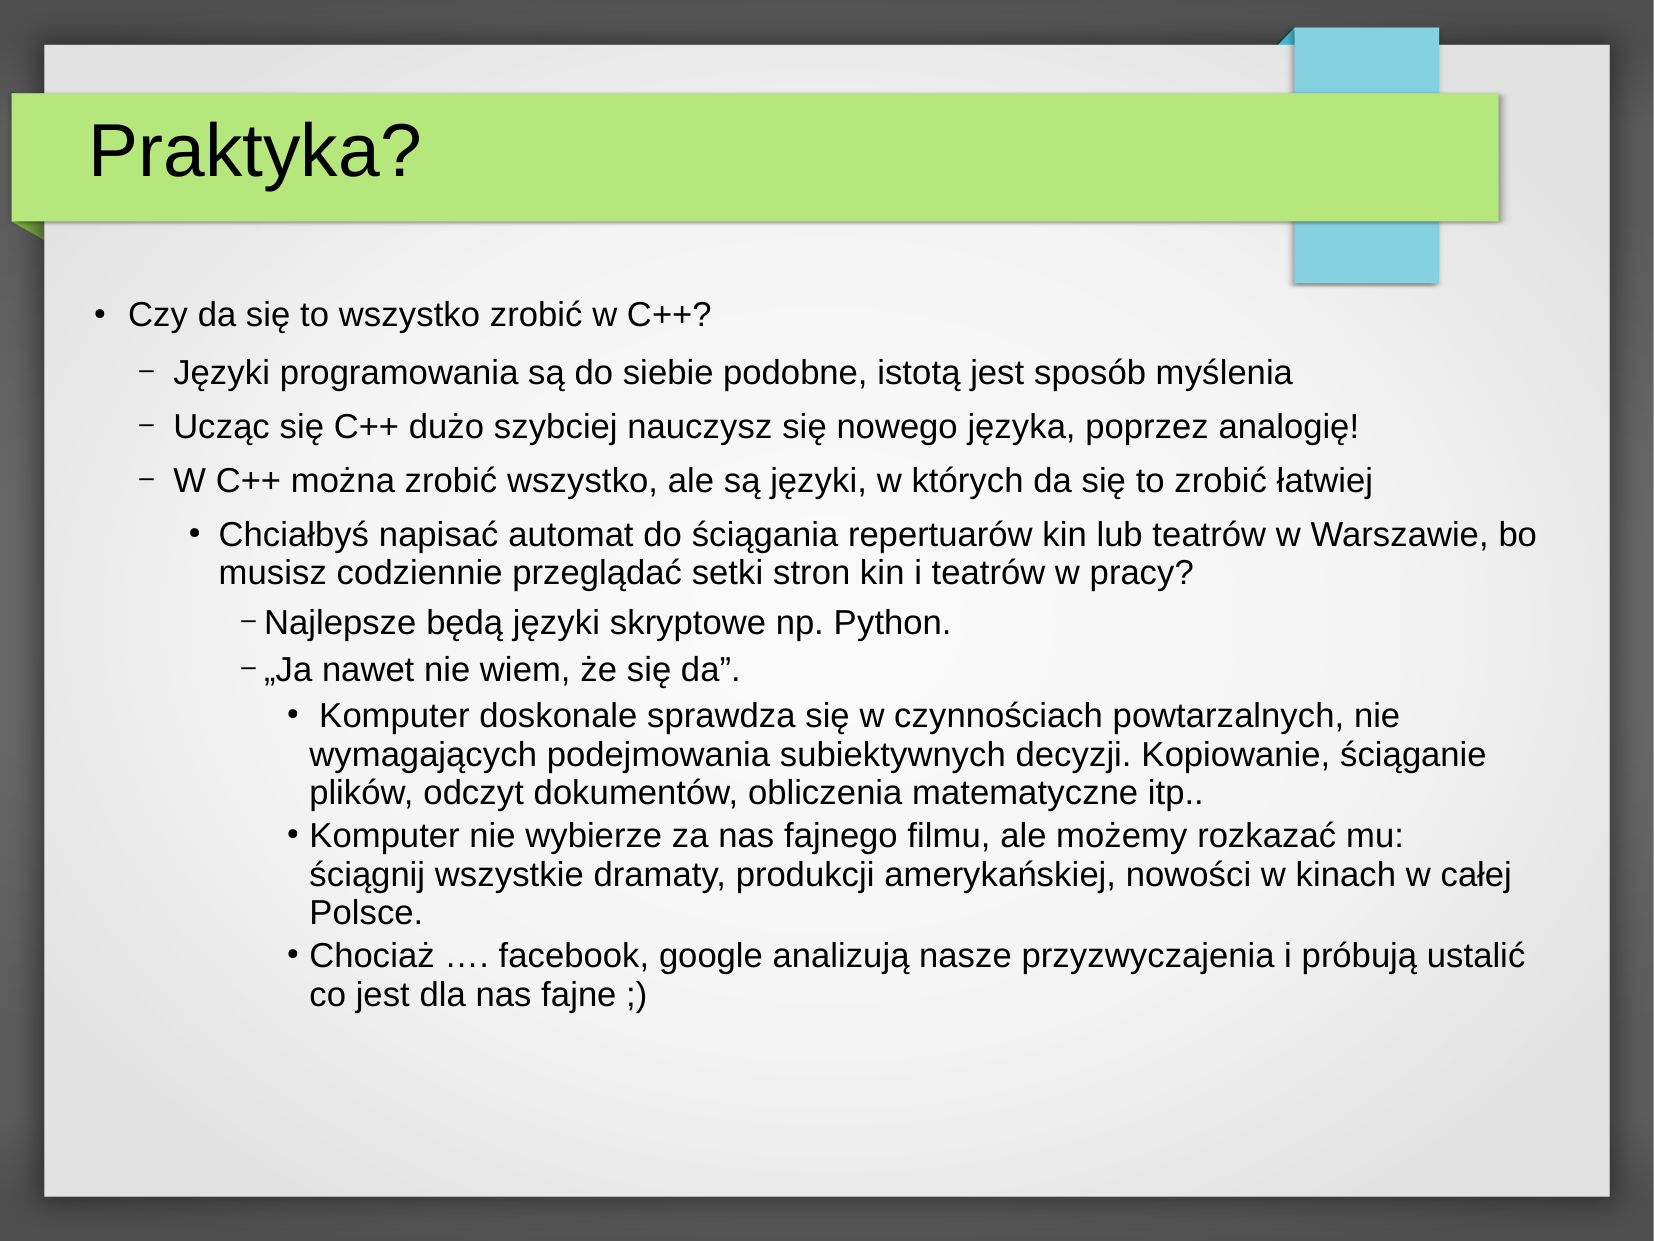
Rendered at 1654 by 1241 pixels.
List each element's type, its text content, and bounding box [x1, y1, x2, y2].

list Czy da się to wszystko zrobić w C++? Języki programowania są do siebie podobne, istotą jest sposób myślenia Ucząc się C++ dużo szybciej nauczysz się nowego języka, poprzez analogię! W C++ można zrobić wszystko, ale są języki, w których da się to zrobić łatwiej Chciałbyś napisać automat do ściągania repertuarów kin lub teatrów w Warszawie, bo musisz codziennie przeglądać setki stron kin i teatrów w pracy? Najlepsze będą języki skryptowe np. Python. „Ja nawet nie wiem, że się da”. Komputer doskonale sprawdza się w czynnościach powtarzalnych, nie wymagających podejmowania subiektywnych decyzji. Kopiowanie, ściąganie plików, odczyt dokumentów, obliczenia matematyczne itp.. Komputer nie wybierze za nas fajnego filmu, ale możemy rozkazać mu: ściągnij wszystkie dramaty, produkcji amerykańskiej, nowości w kinach w całej Polsce. Chociaż …. facebook, google analizują nasze przyzwyczajenia i próbują ustalić co jest dla nas fajne ;) [82, 295, 1571, 1015]
title Praktyka? [88, 94, 1264, 207]
picture [0, 0, 1654, 1241]
